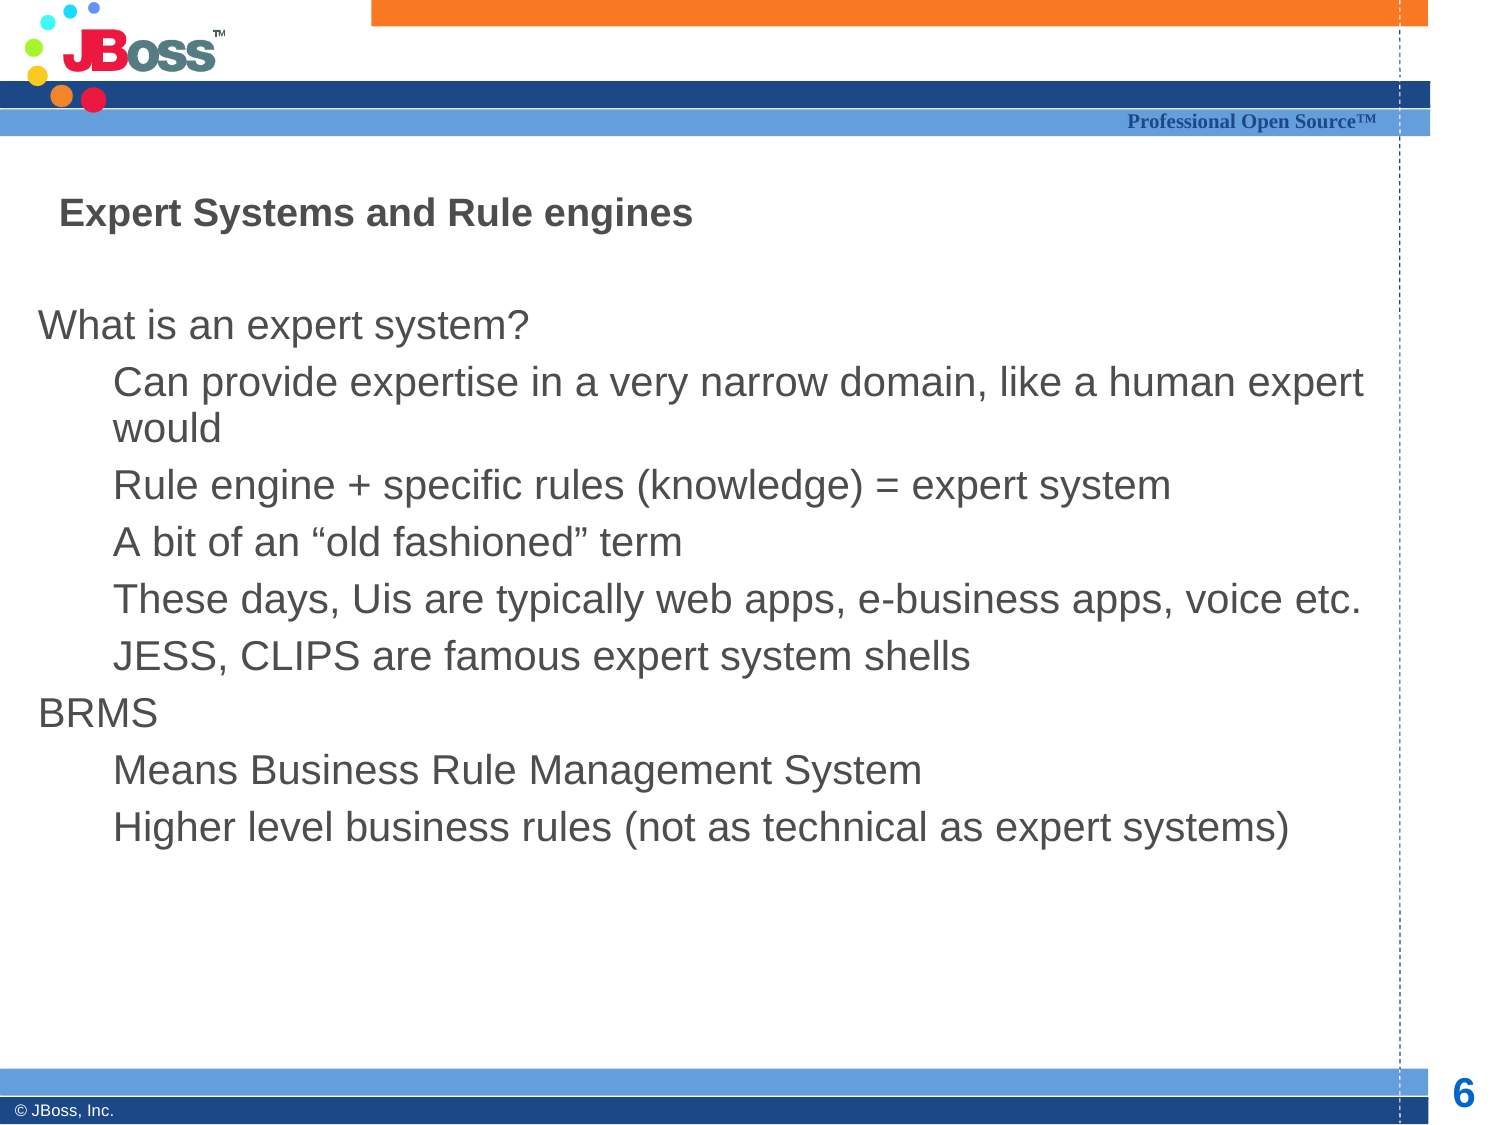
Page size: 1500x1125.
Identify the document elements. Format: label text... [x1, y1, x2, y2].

title Expert Systems and Rule engines [59, 129, 1347, 261]
subtitle What is an expert system? Can provide expertise in a very narrow domain, like a human expert would Rule engine + specific rules (knowledge) = expert system A bit of an “old fashioned” term These days, Uis are typically web apps, e-business apps, voice etc. JESS, CLIPS are famous expert system shells BRMS Means Business Rule Management System Higher level business rules (not as technical as expert systems) [37, 261, 1388, 1004]
